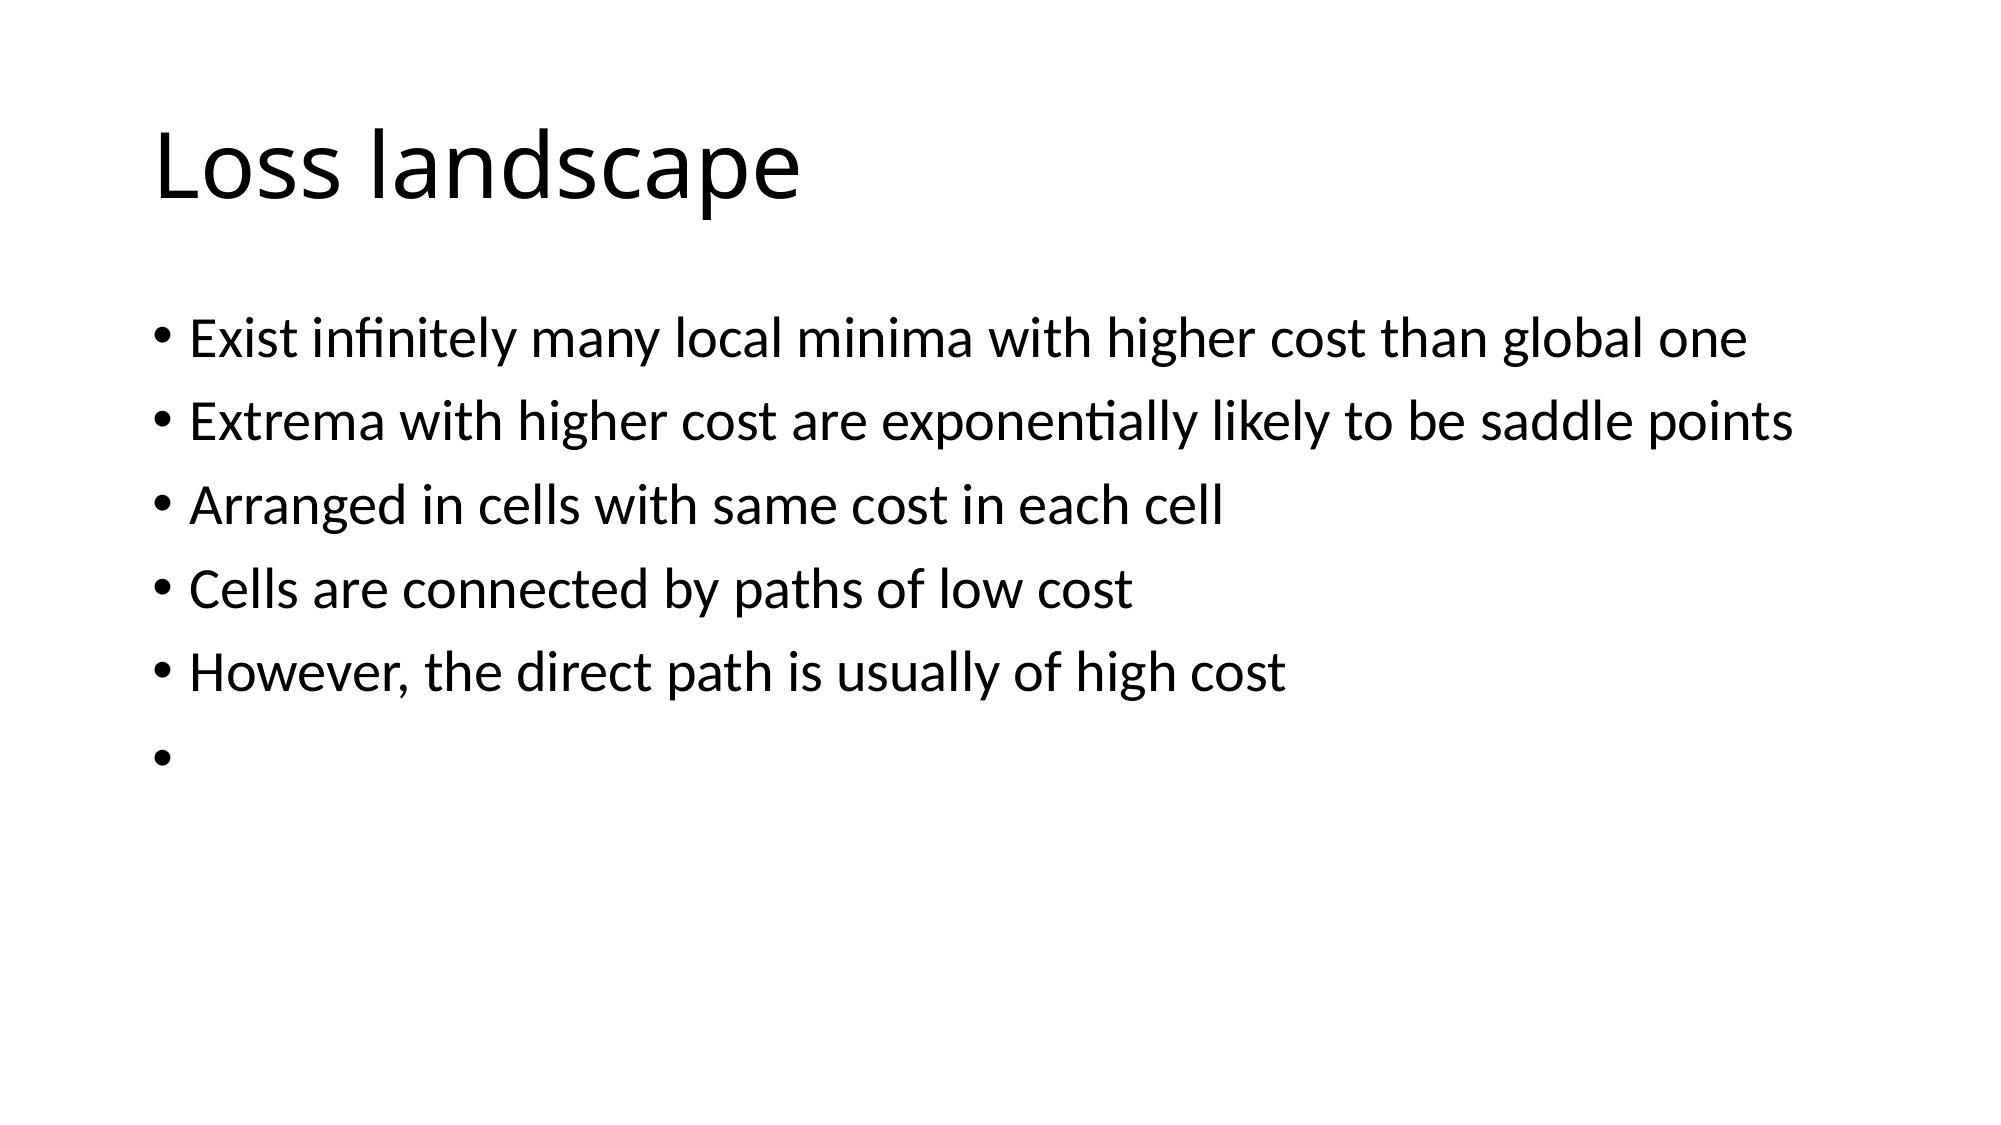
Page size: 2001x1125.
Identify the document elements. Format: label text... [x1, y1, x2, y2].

title Loss landscape [137, 59, 1863, 278]
list Exist infinitely many local minima with higher cost than global one Extrema with higher cost are exponentially likely to be saddle points Arranged in cells with same cost in each cell Cells are connected by paths of low cost However, the direct path is usually of high cost [137, 299, 1863, 1014]
